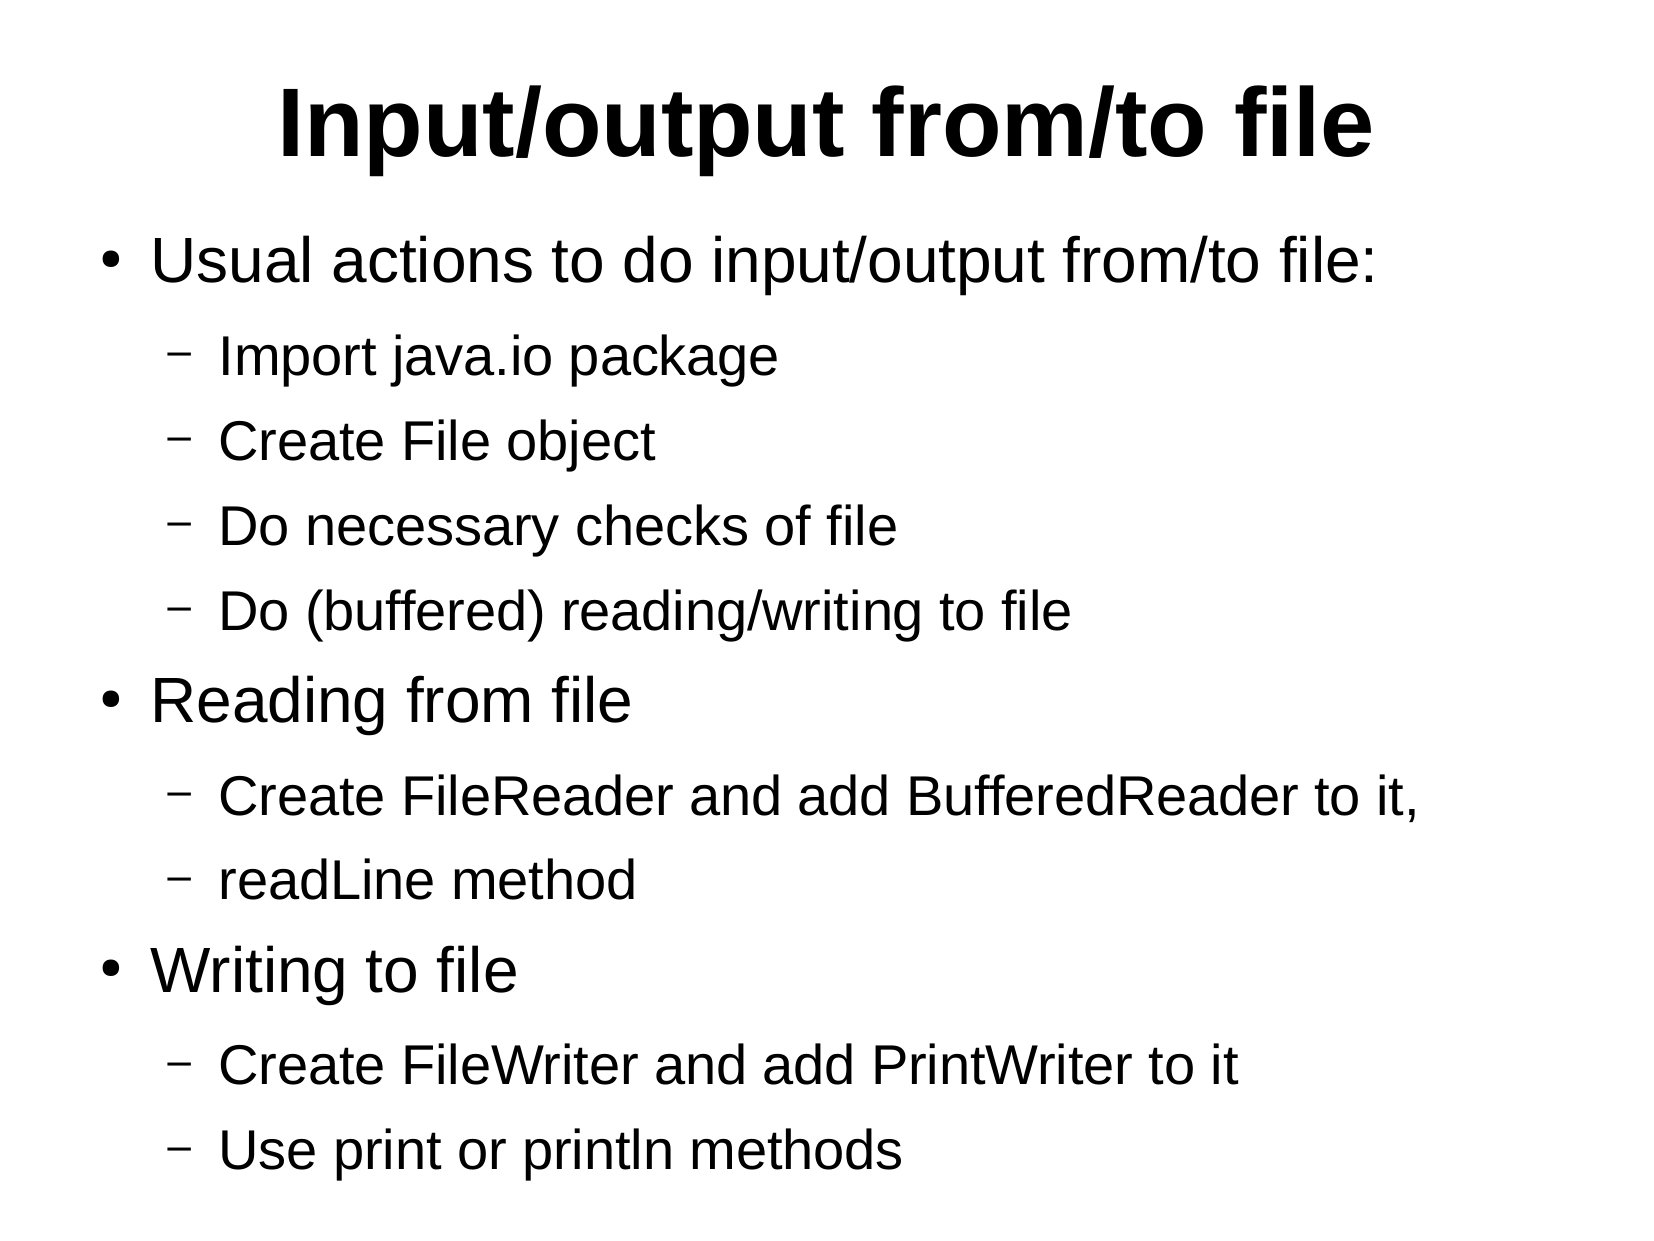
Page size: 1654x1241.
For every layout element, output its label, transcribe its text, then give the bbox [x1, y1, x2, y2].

title Input/output from/to file [82, 49, 1571, 196]
list Usual actions to do input/output from/to file: Import java.io package Create File object Do necessary checks of file Do (buffered) reading/writing to file Reading from file Create FileReader and add BufferedReader to it, readLine method Writing to file Create FileWriter and add PrintWriter to it Use print or println methods [82, 225, 1538, 1186]
